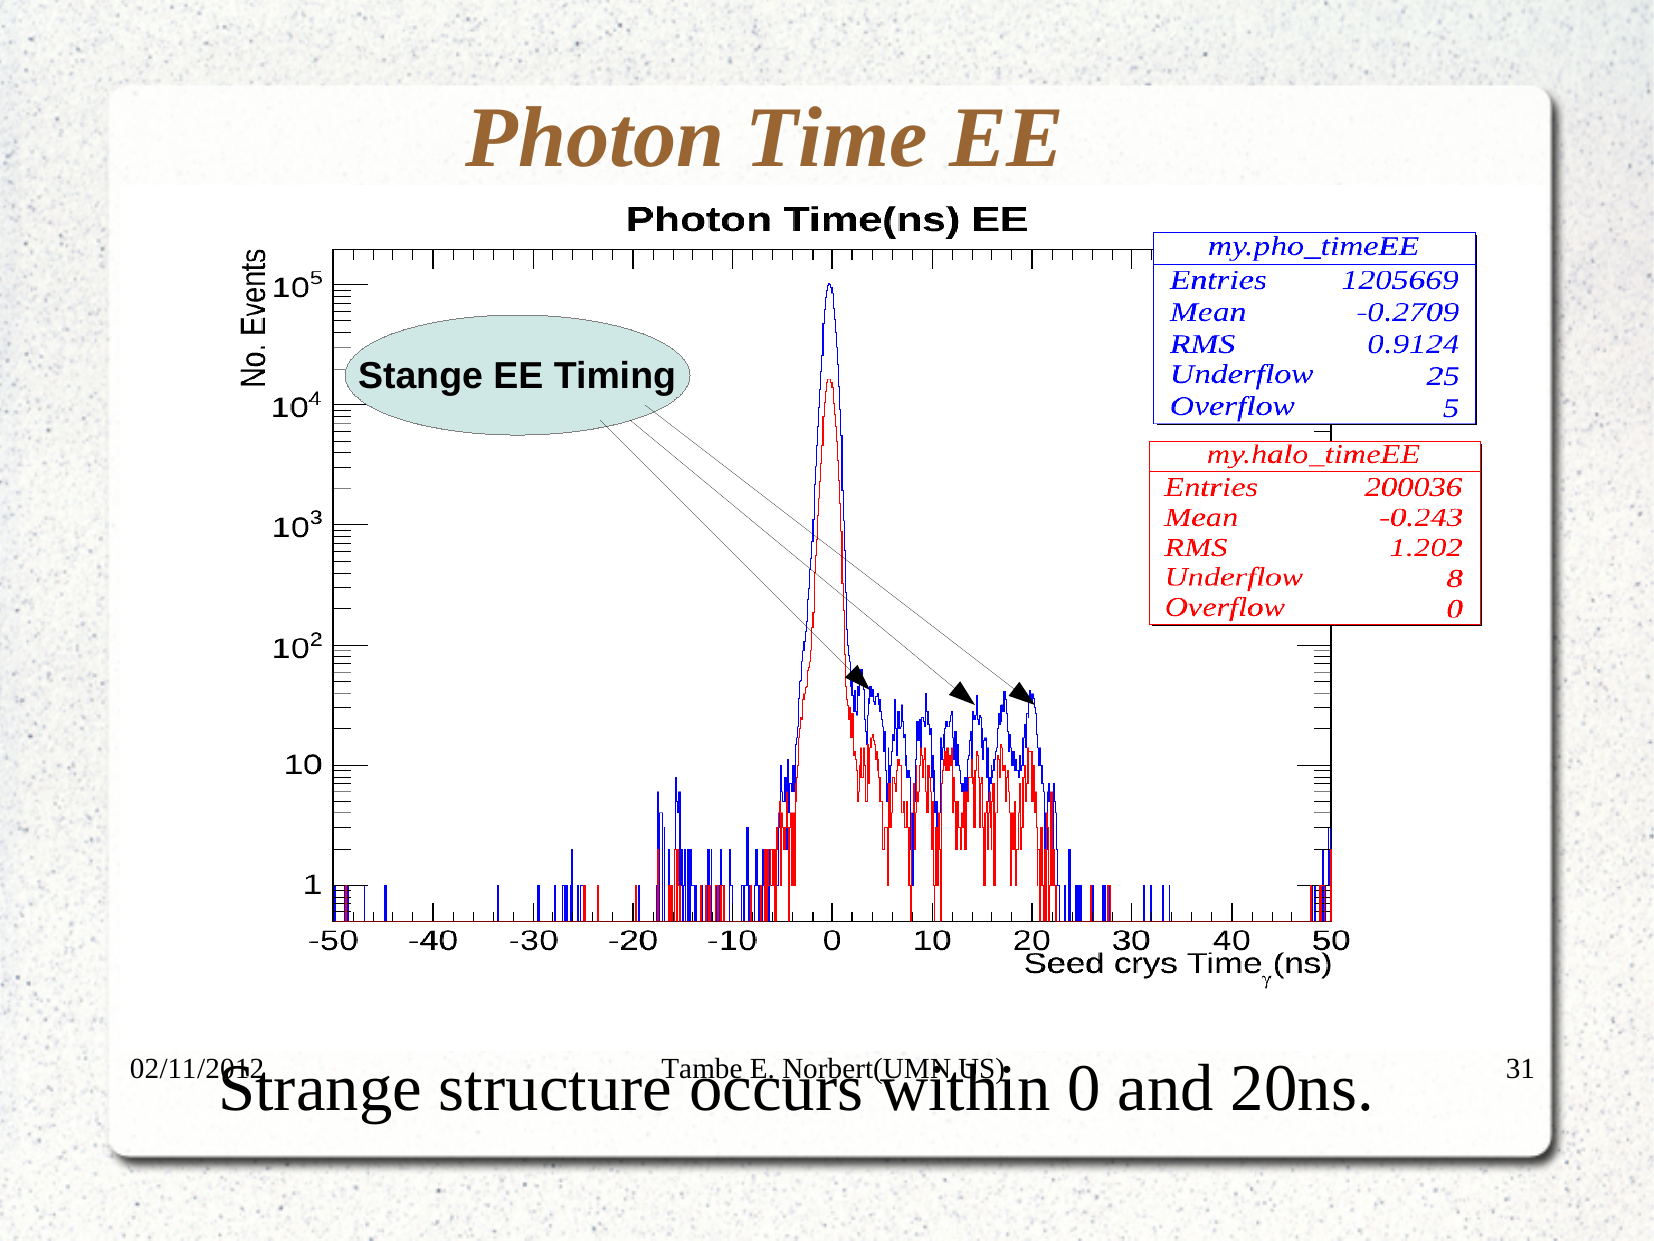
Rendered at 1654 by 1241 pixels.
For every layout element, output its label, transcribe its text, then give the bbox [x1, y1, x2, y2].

picture [0, 0, 1654, 1241]
list Strange structure occurs within 0 and 20ns. [147, 1051, 1411, 1126]
text_box Stange EE Timing [345, 315, 691, 436]
title Photon Time EE [270, 90, 1261, 185]
